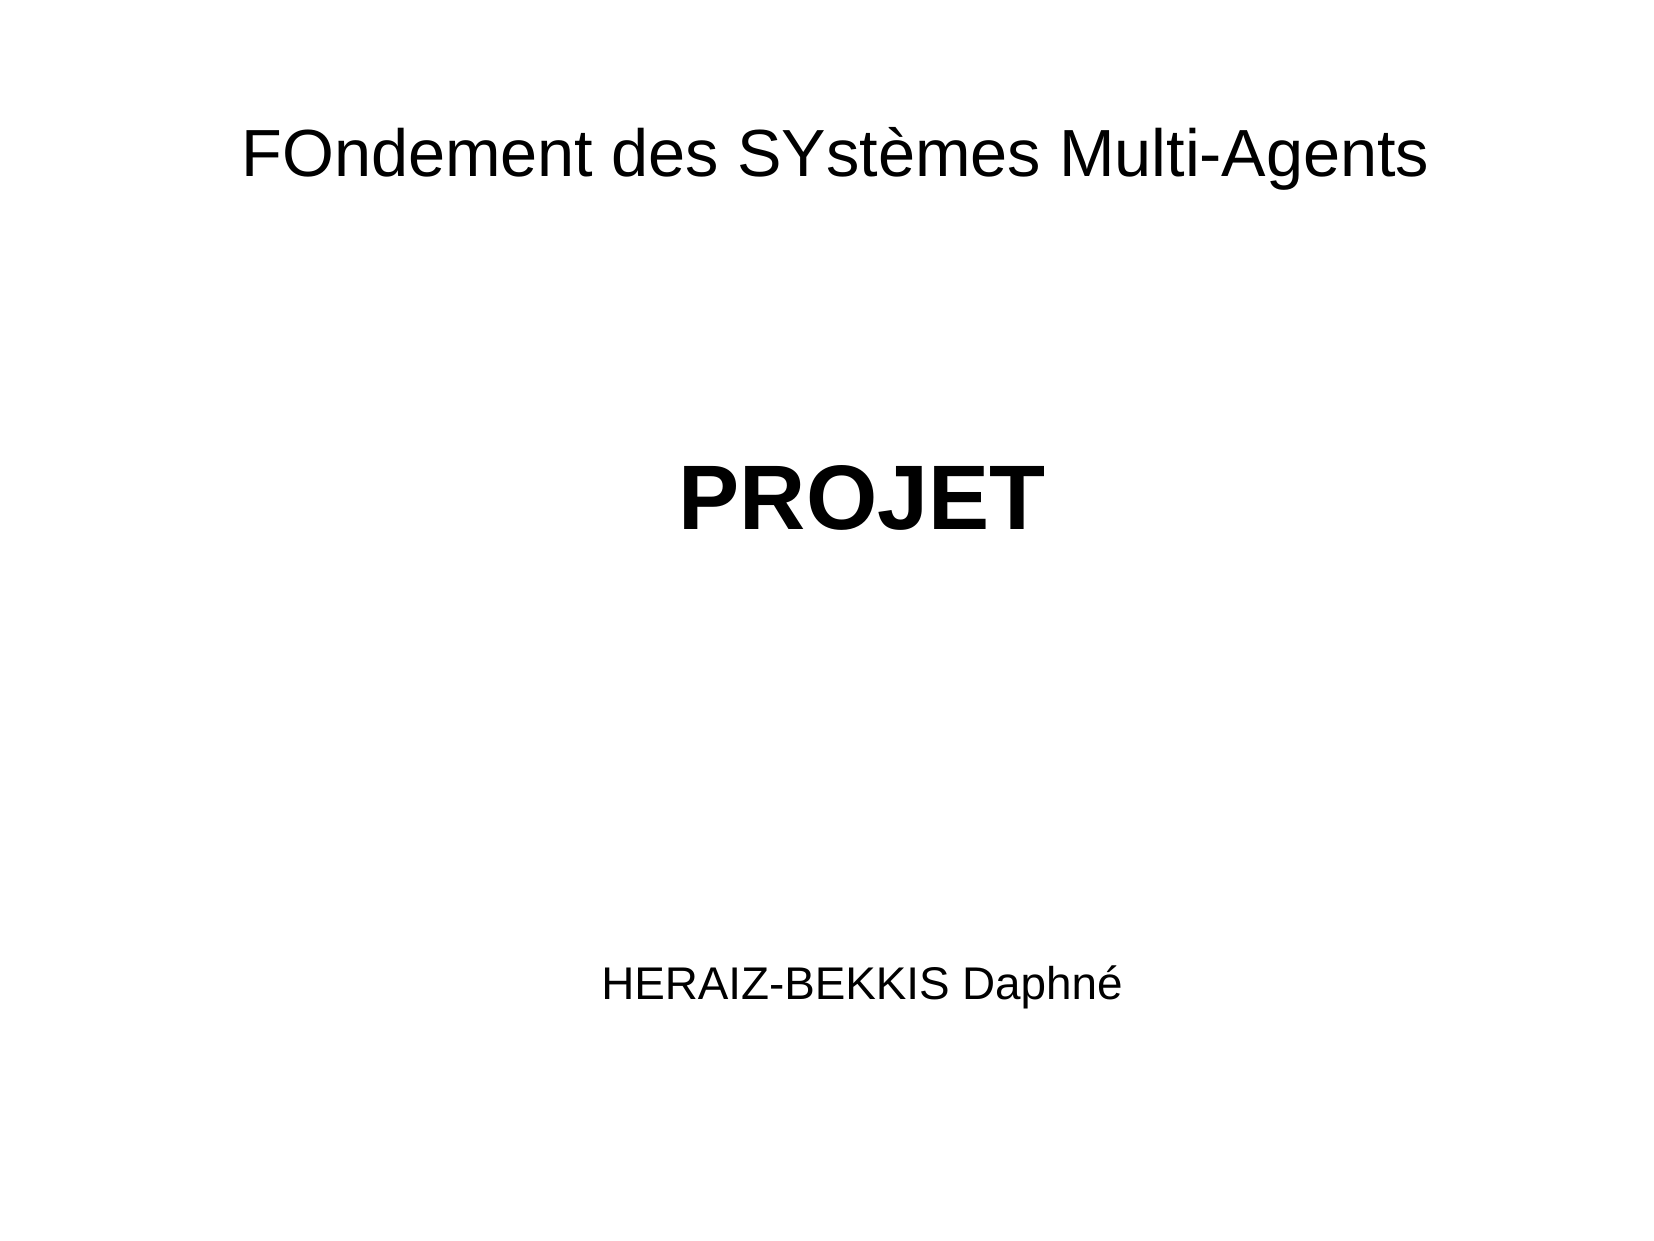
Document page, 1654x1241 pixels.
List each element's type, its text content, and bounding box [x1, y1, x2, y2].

list PROJET [82, 290, 1571, 665]
list HERAIZ-BEKKIS Daphné [82, 665, 1571, 1009]
title FOndement des SYstèmes Multi-Agents [82, 49, 1571, 257]
